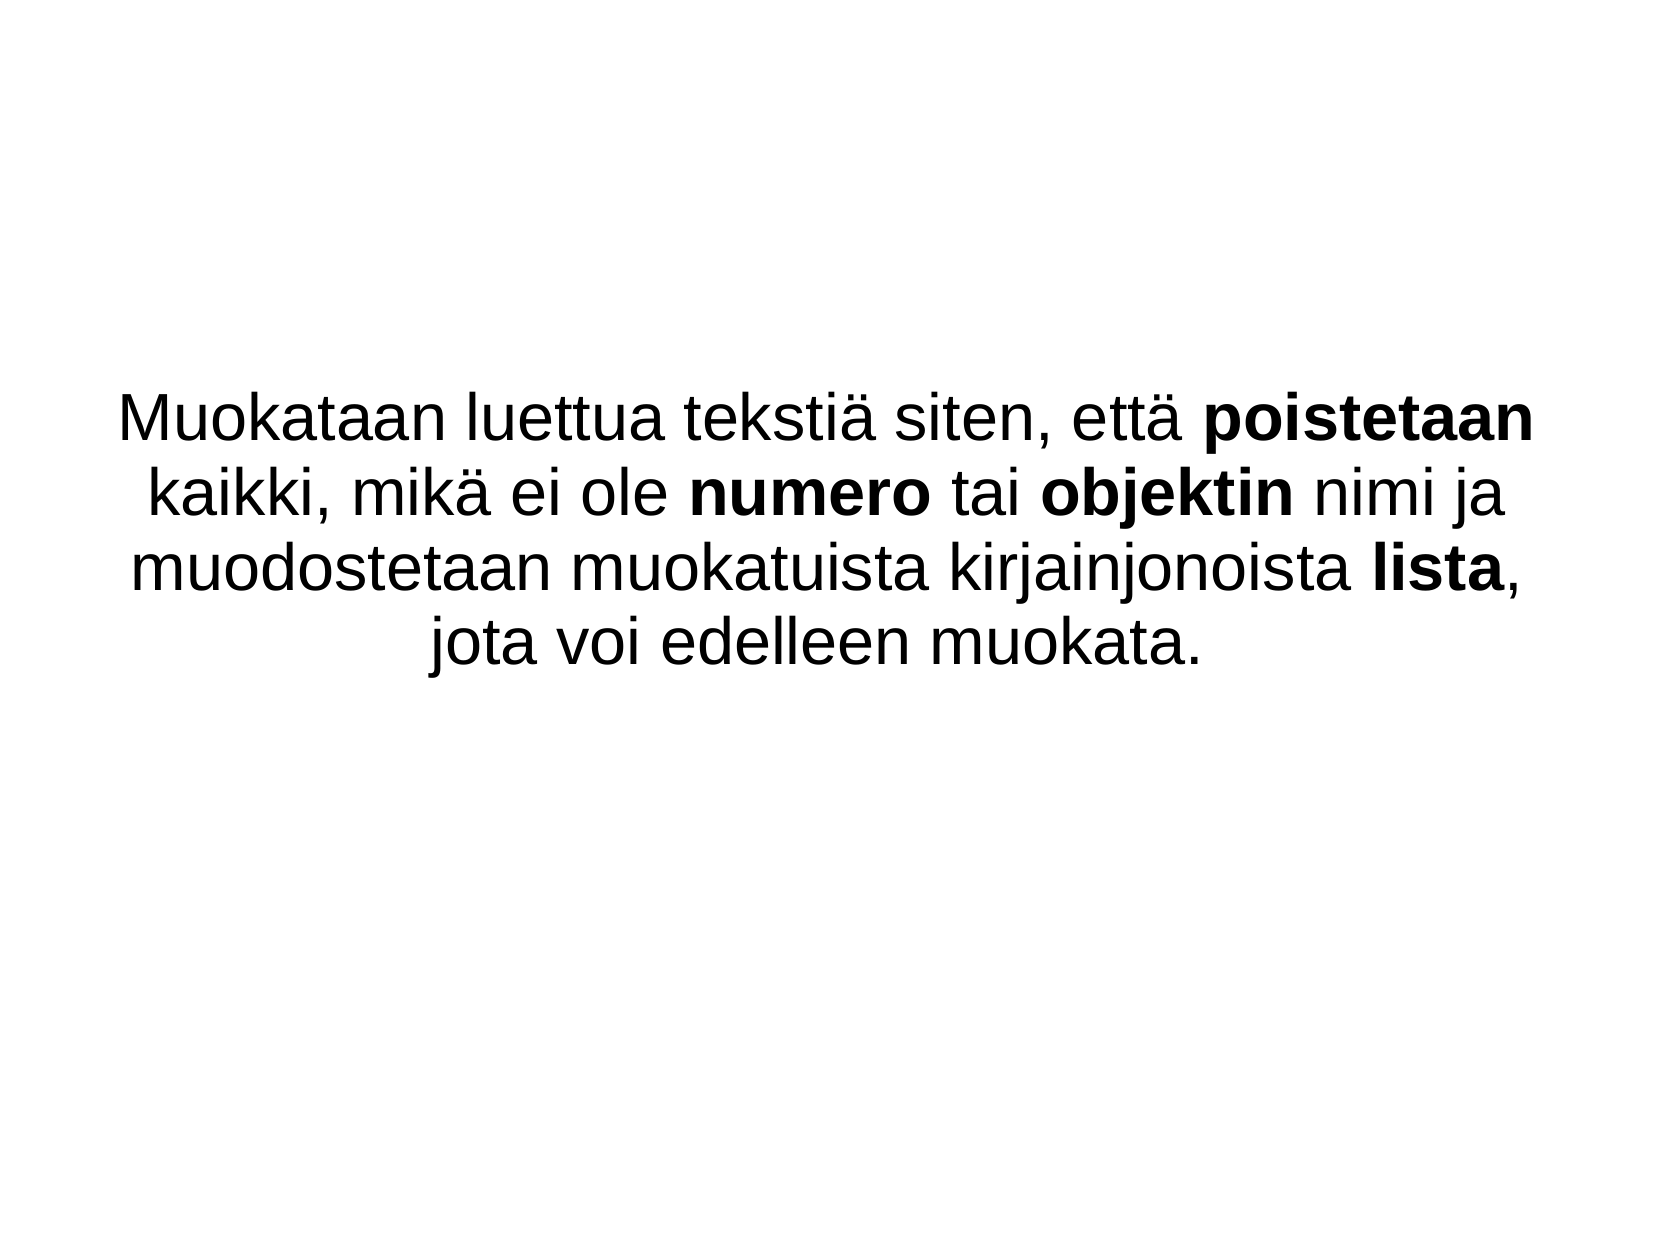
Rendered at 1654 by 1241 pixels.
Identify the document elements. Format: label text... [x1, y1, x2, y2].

subtitle Muokataan luettua tekstiä siten, että poistetaan kaikki, mikä ei ole numero tai objektin nimi ja muodostetaan muokatuista kirjainjonoista lista, jota voi edelleen muokata. [82, 49, 1571, 1010]
